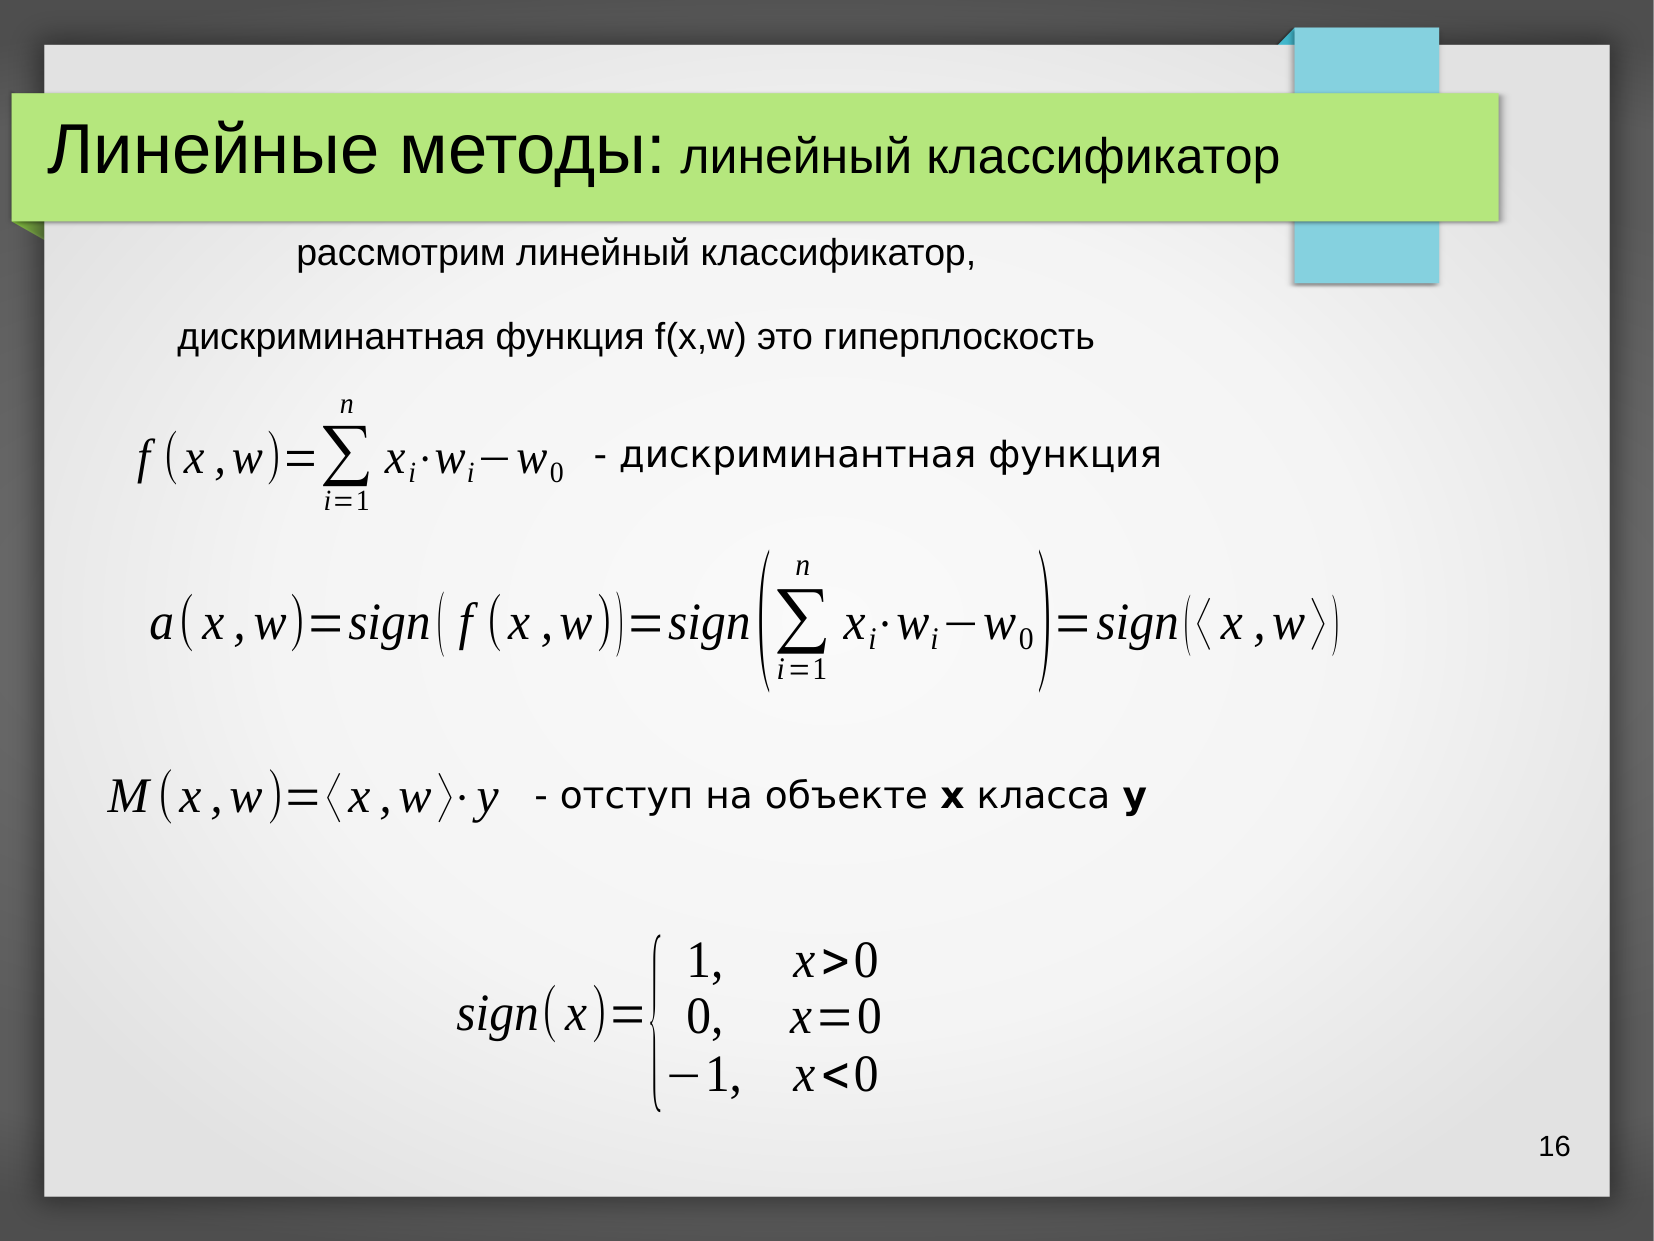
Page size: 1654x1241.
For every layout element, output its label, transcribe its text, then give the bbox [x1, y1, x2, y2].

text_box - дискриминантная функция [578, 425, 1182, 485]
text_box рассмотрим линейный классификатор, дискриминантная функция f(x,w) это гиперплоскость [150, 224, 1123, 366]
text_box - отступ на объекте x класса y [519, 766, 1217, 826]
chart [141, 547, 1346, 697]
title Линейные методы: линейный классификатор [47, 109, 1501, 189]
chart [98, 766, 508, 827]
chart [448, 933, 893, 1116]
chart [122, 393, 571, 520]
picture [0, 0, 1654, 1241]
